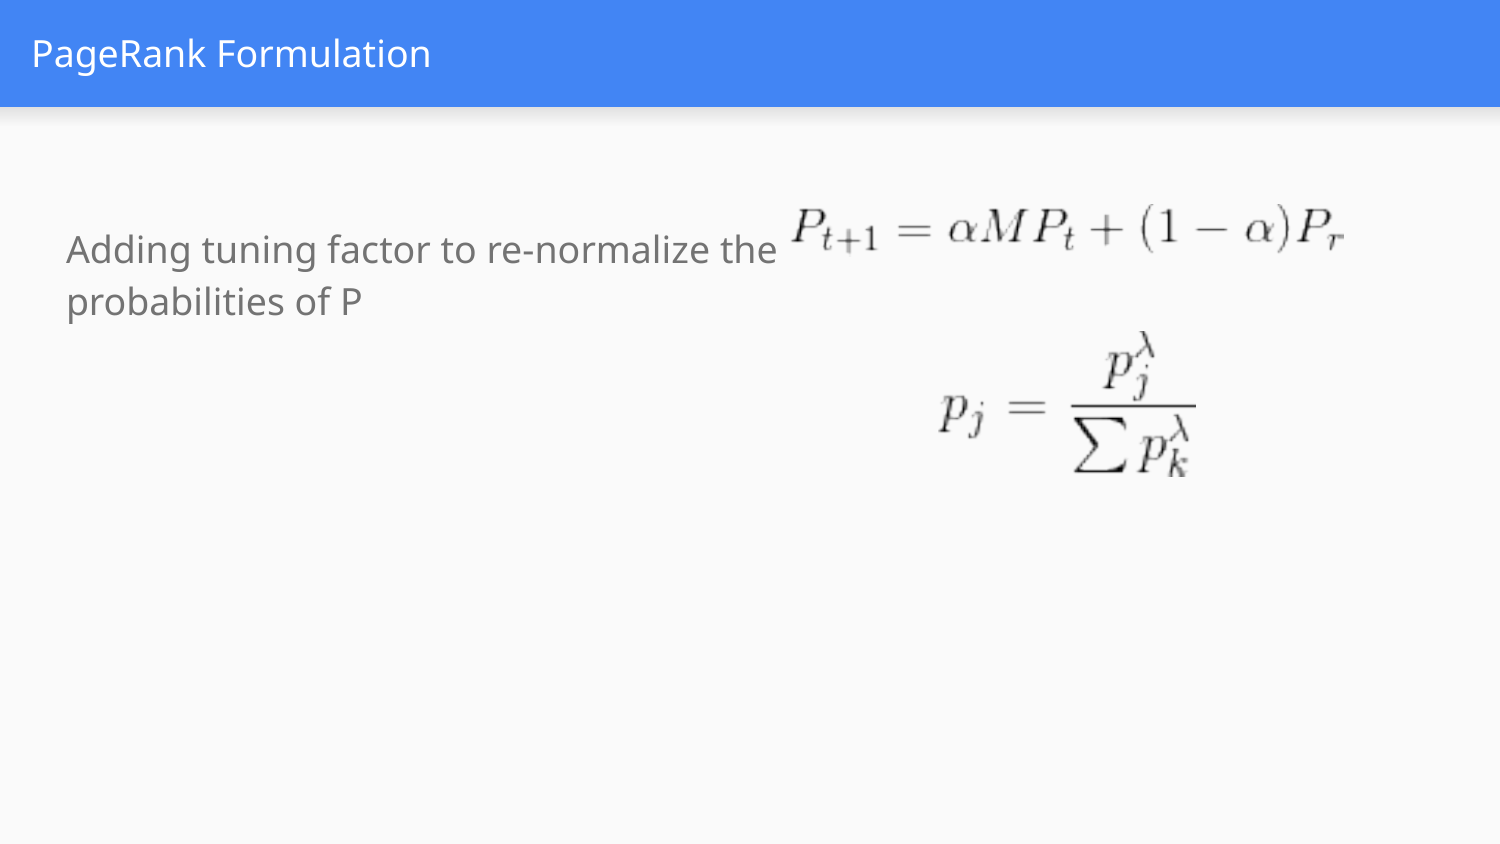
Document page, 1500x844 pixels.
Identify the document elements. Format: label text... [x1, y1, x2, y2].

list Adding tuning factor to re-normalize the probabilities of P [51, 204, 825, 750]
picture [789, 204, 1344, 257]
picture [938, 331, 1196, 477]
title PageRank Formulation [16, 2, 1464, 102]
